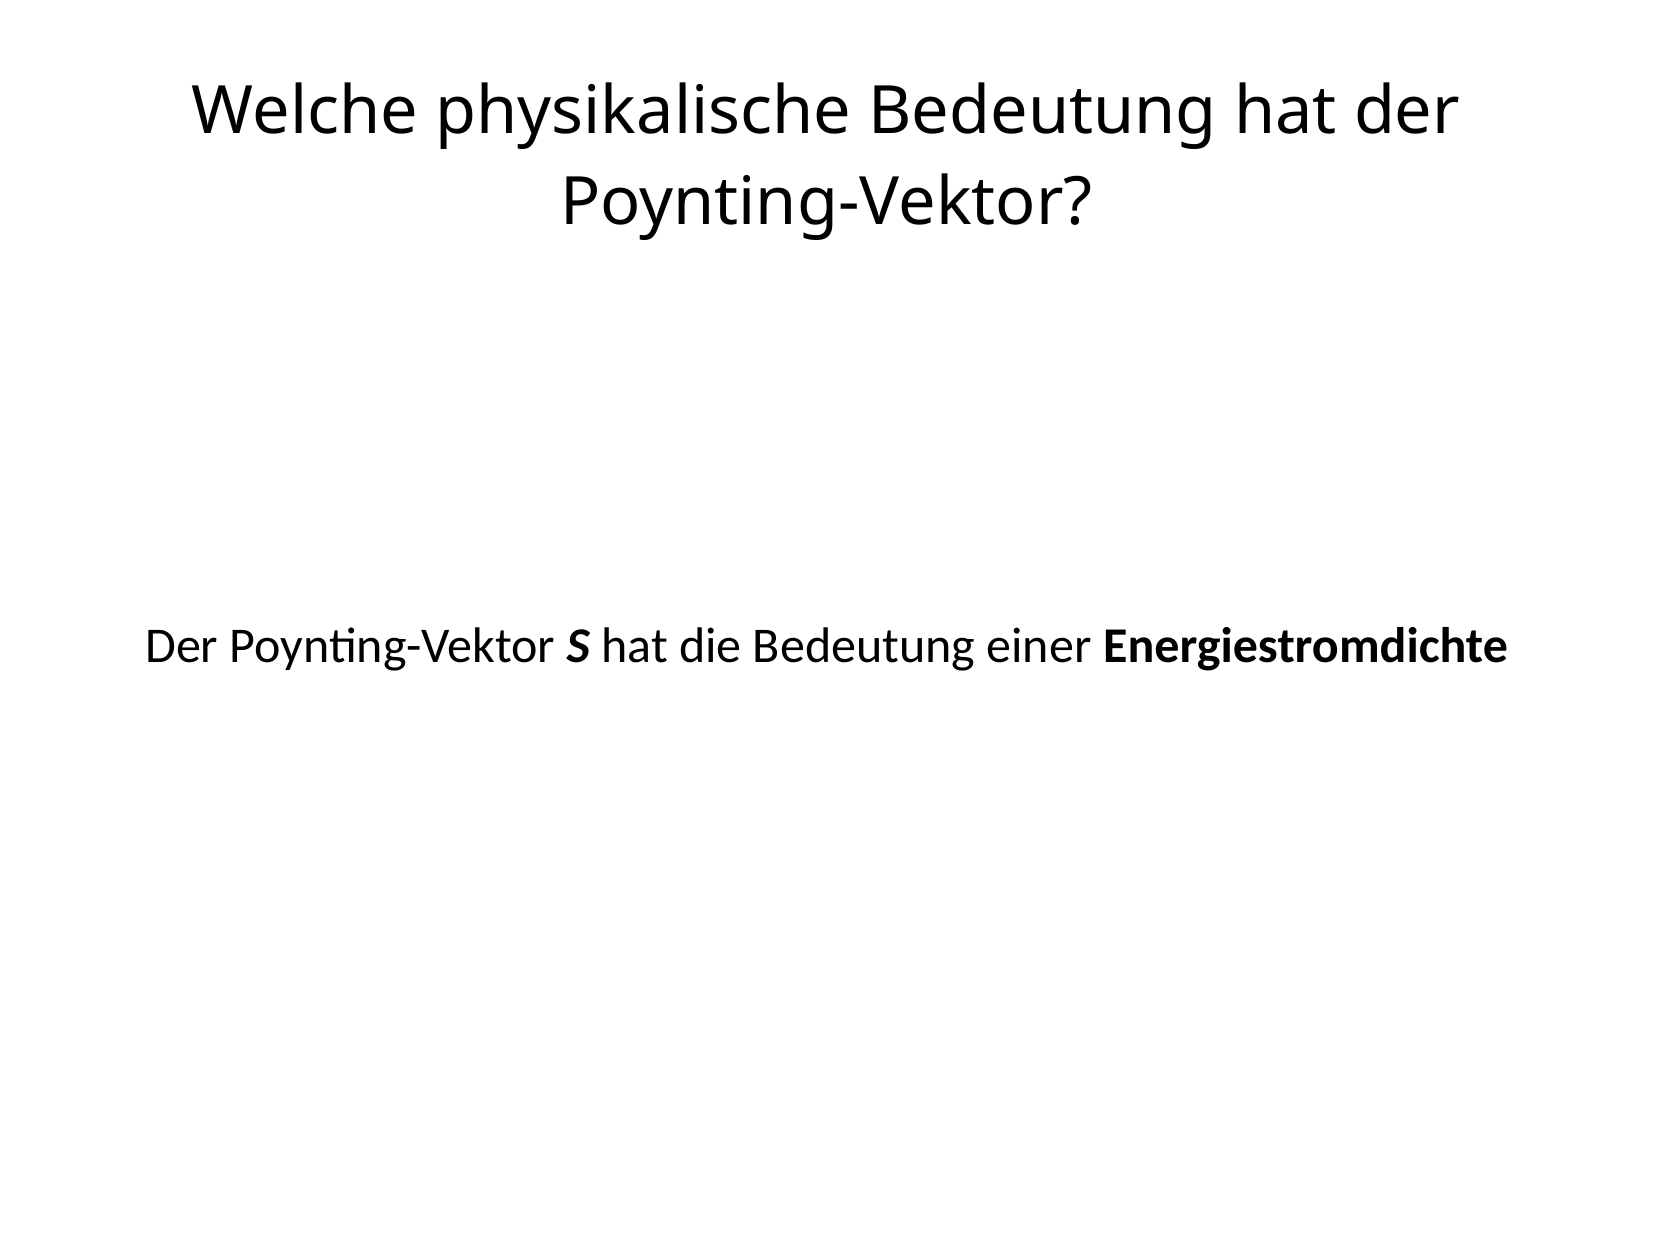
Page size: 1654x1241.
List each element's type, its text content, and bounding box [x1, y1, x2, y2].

title Welche physikalische Bedeutung hat der Poynting-Vektor? [82, 49, 1571, 257]
subtitle Der Poynting-Vektor S hat die Bedeutung einer Energiestromdichte [82, 290, 1571, 1010]
